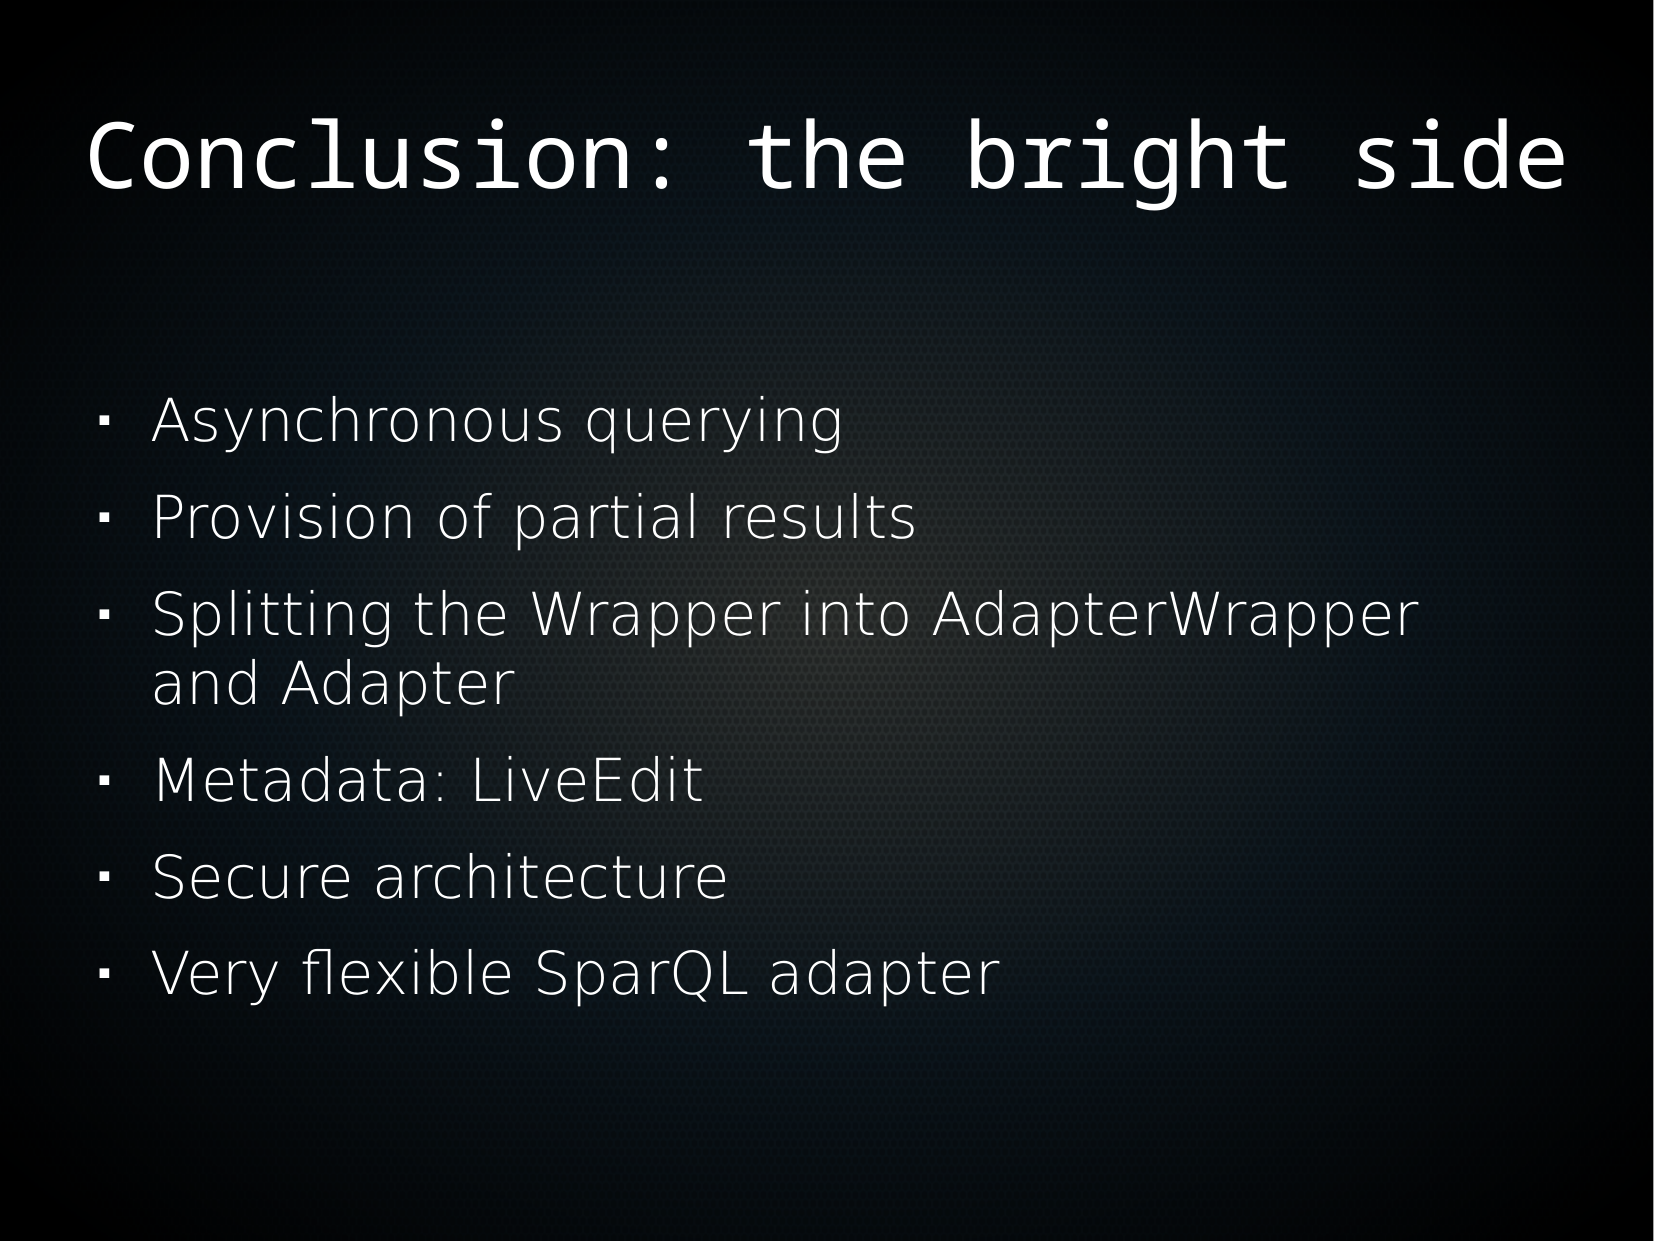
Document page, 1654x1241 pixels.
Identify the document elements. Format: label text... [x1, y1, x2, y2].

picture [0, 0, 1654, 1241]
list Asynchronous querying Provision of partial results Splitting the Wrapper into AdapterWrapper and Adapter Metadata: LiveEdit Secure architecture Very flexible SparQL adapter [82, 290, 1538, 1010]
title Conclusion: the bright side [82, 49, 1571, 257]
